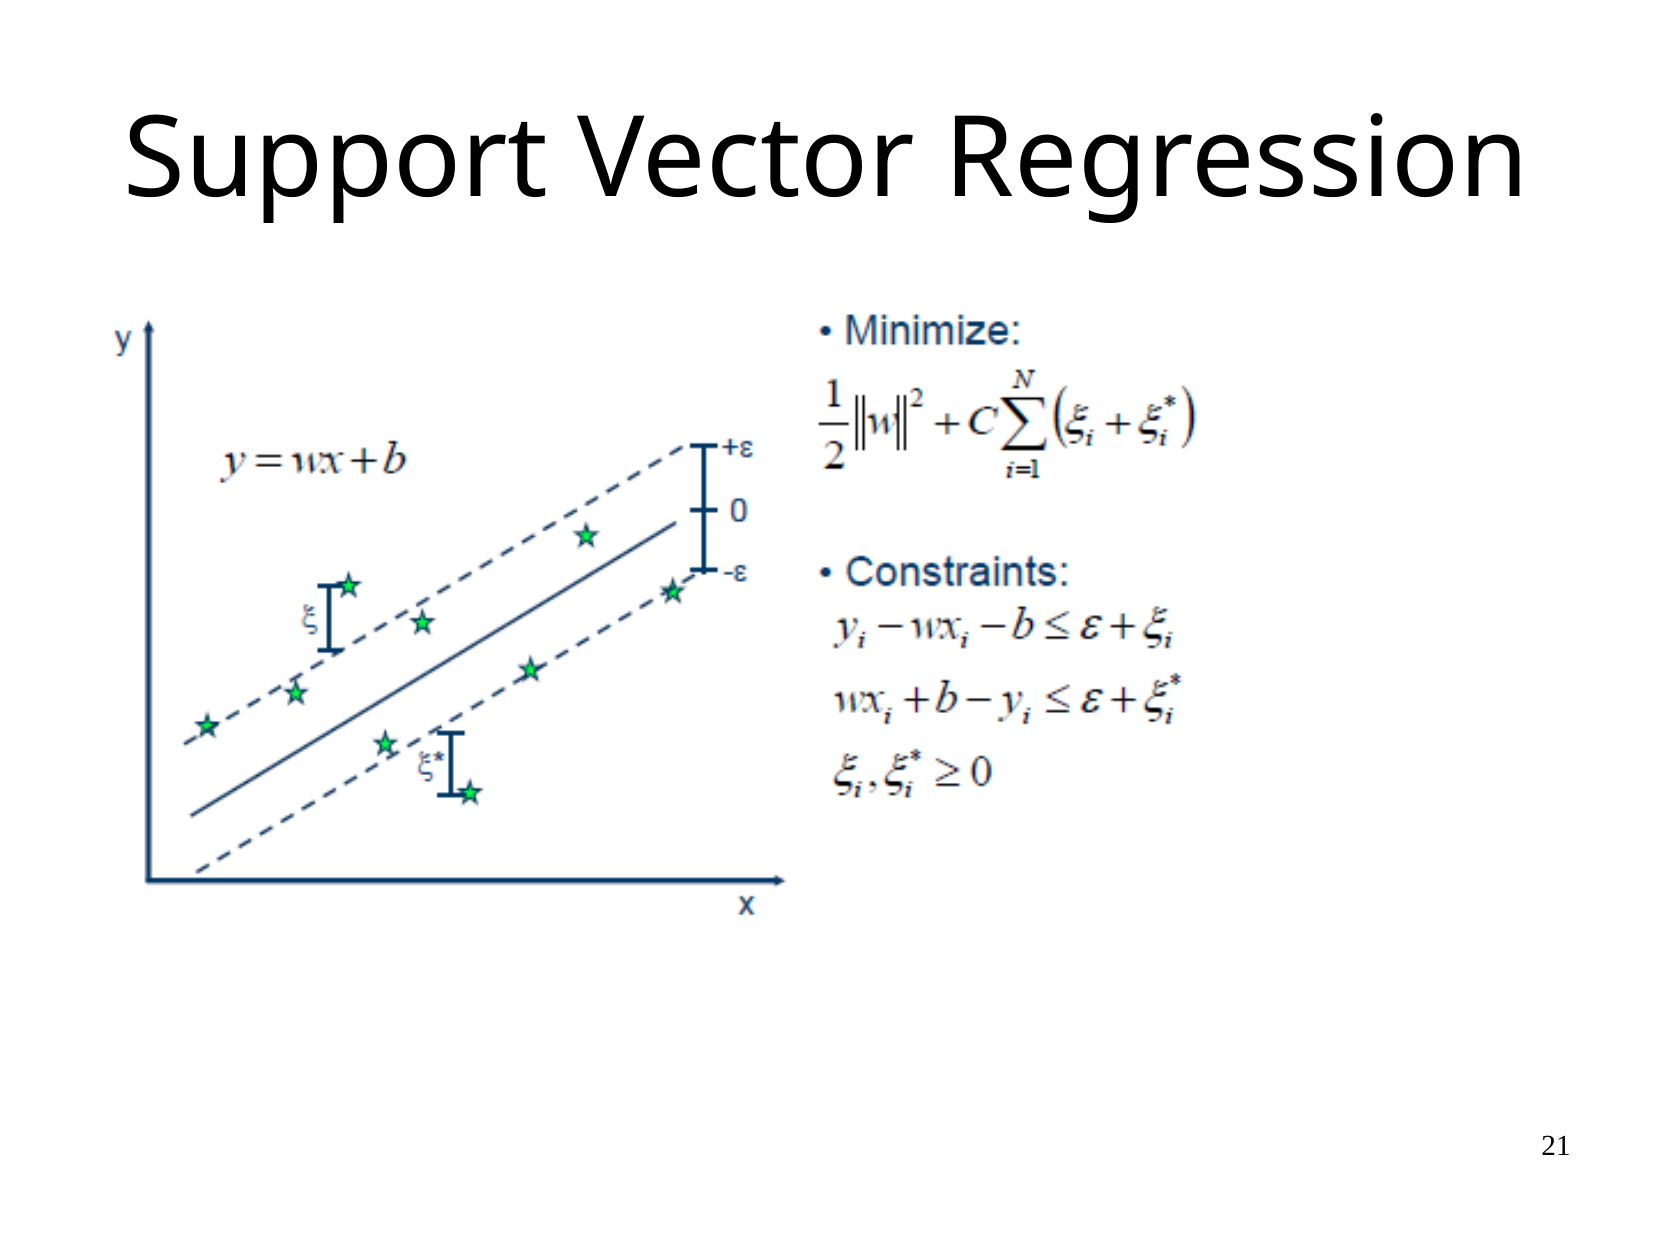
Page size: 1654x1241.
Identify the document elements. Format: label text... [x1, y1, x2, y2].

picture [102, 290, 1231, 936]
title Support Vector Regression [82, 49, 1571, 257]
